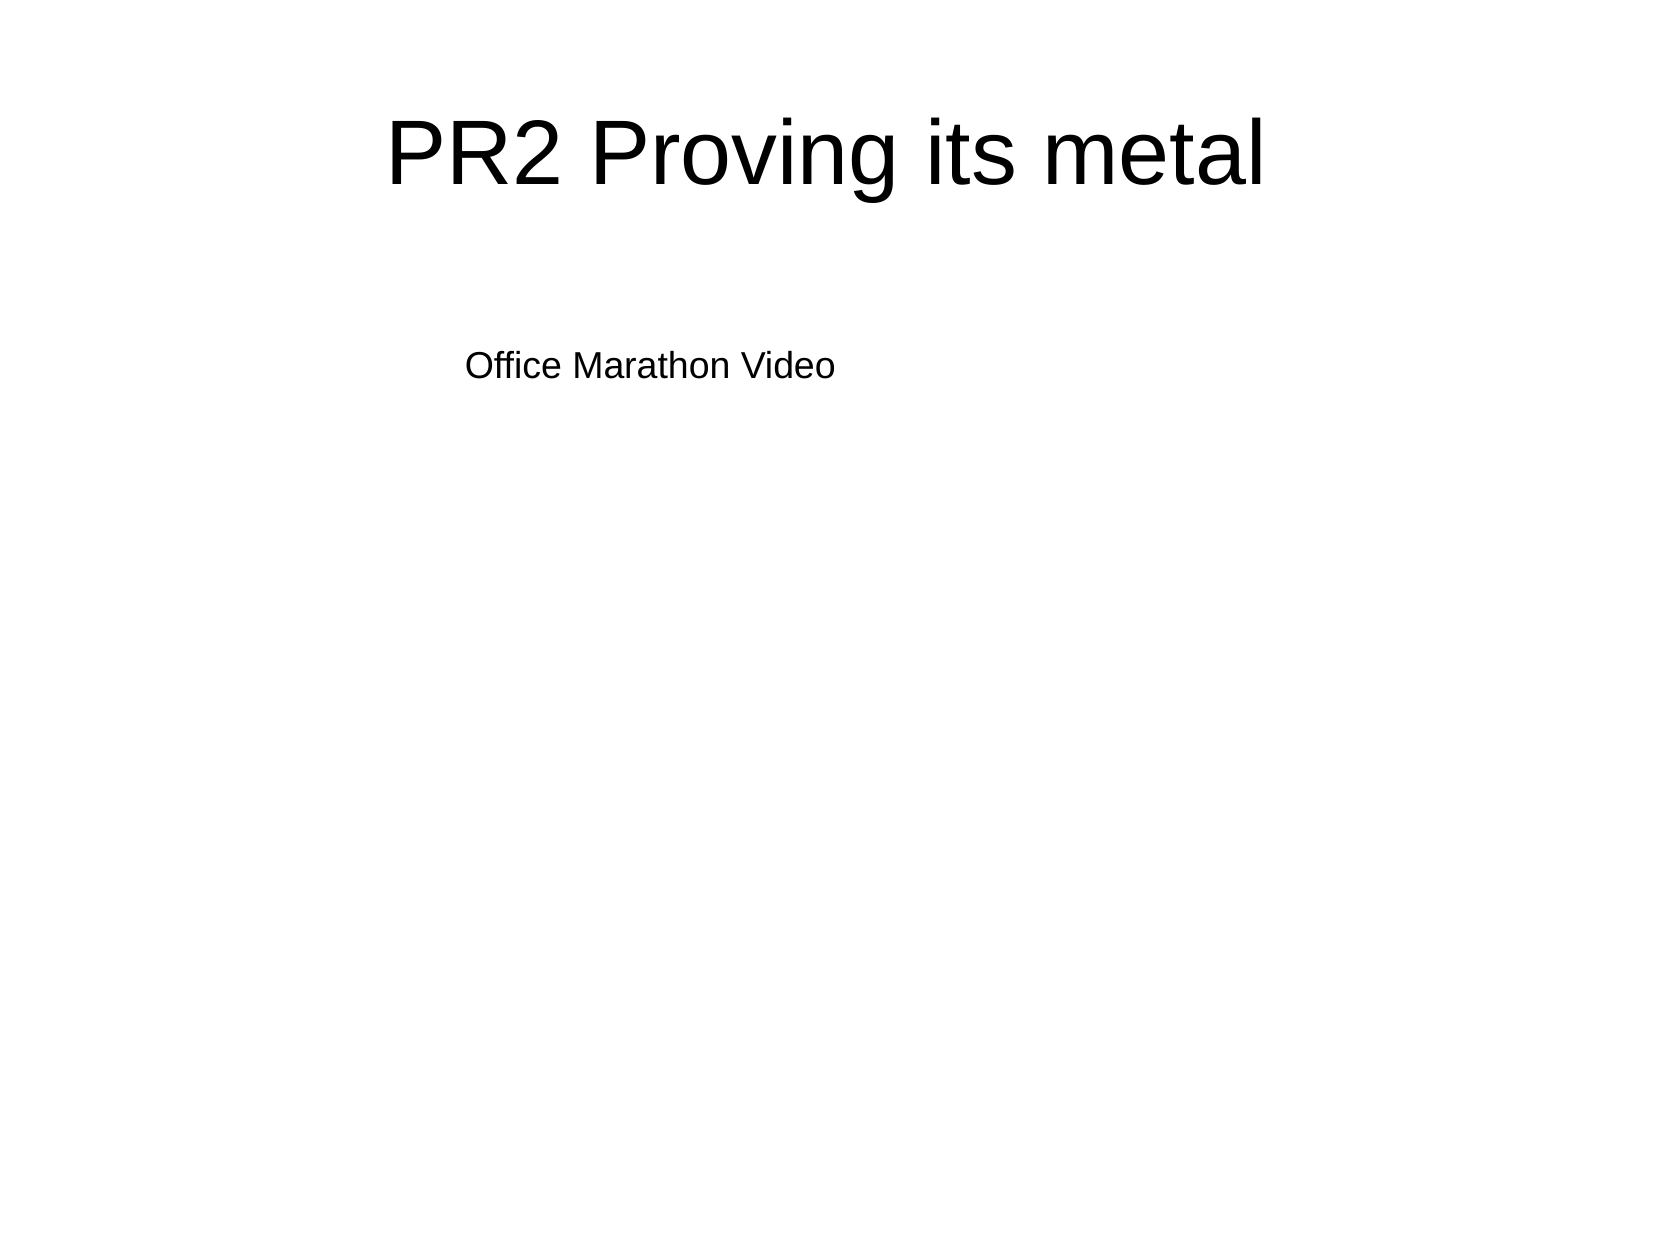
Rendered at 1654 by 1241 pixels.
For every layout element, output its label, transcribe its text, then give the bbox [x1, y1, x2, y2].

text_box Office Marathon Video [450, 337, 1126, 395]
title PR2 Proving its metal [82, 56, 1571, 250]
